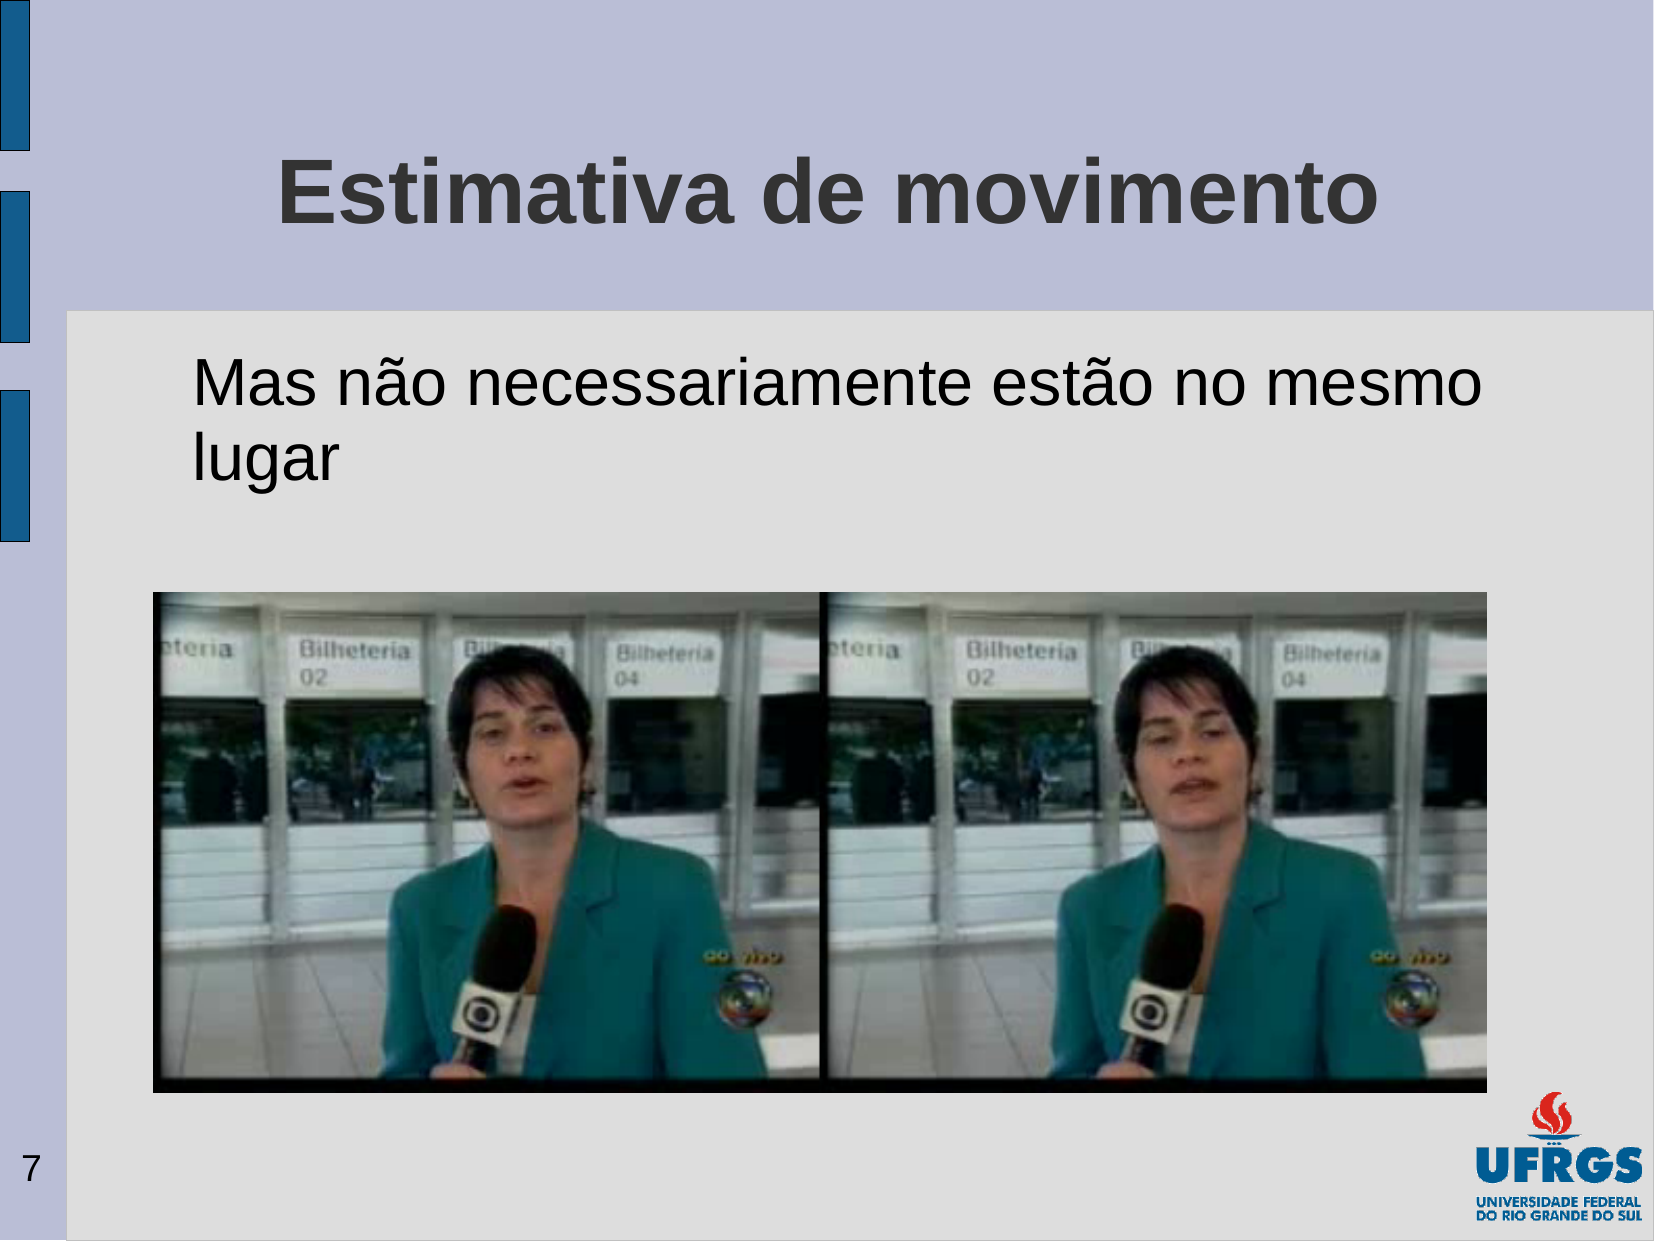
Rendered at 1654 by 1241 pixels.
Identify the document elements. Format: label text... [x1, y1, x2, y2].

title Estimativa de movimento [123, 88, 1536, 296]
list Mas não necessariamente estão no mesmo lugar [121, 344, 1534, 1064]
picture [153, 592, 1642, 1221]
